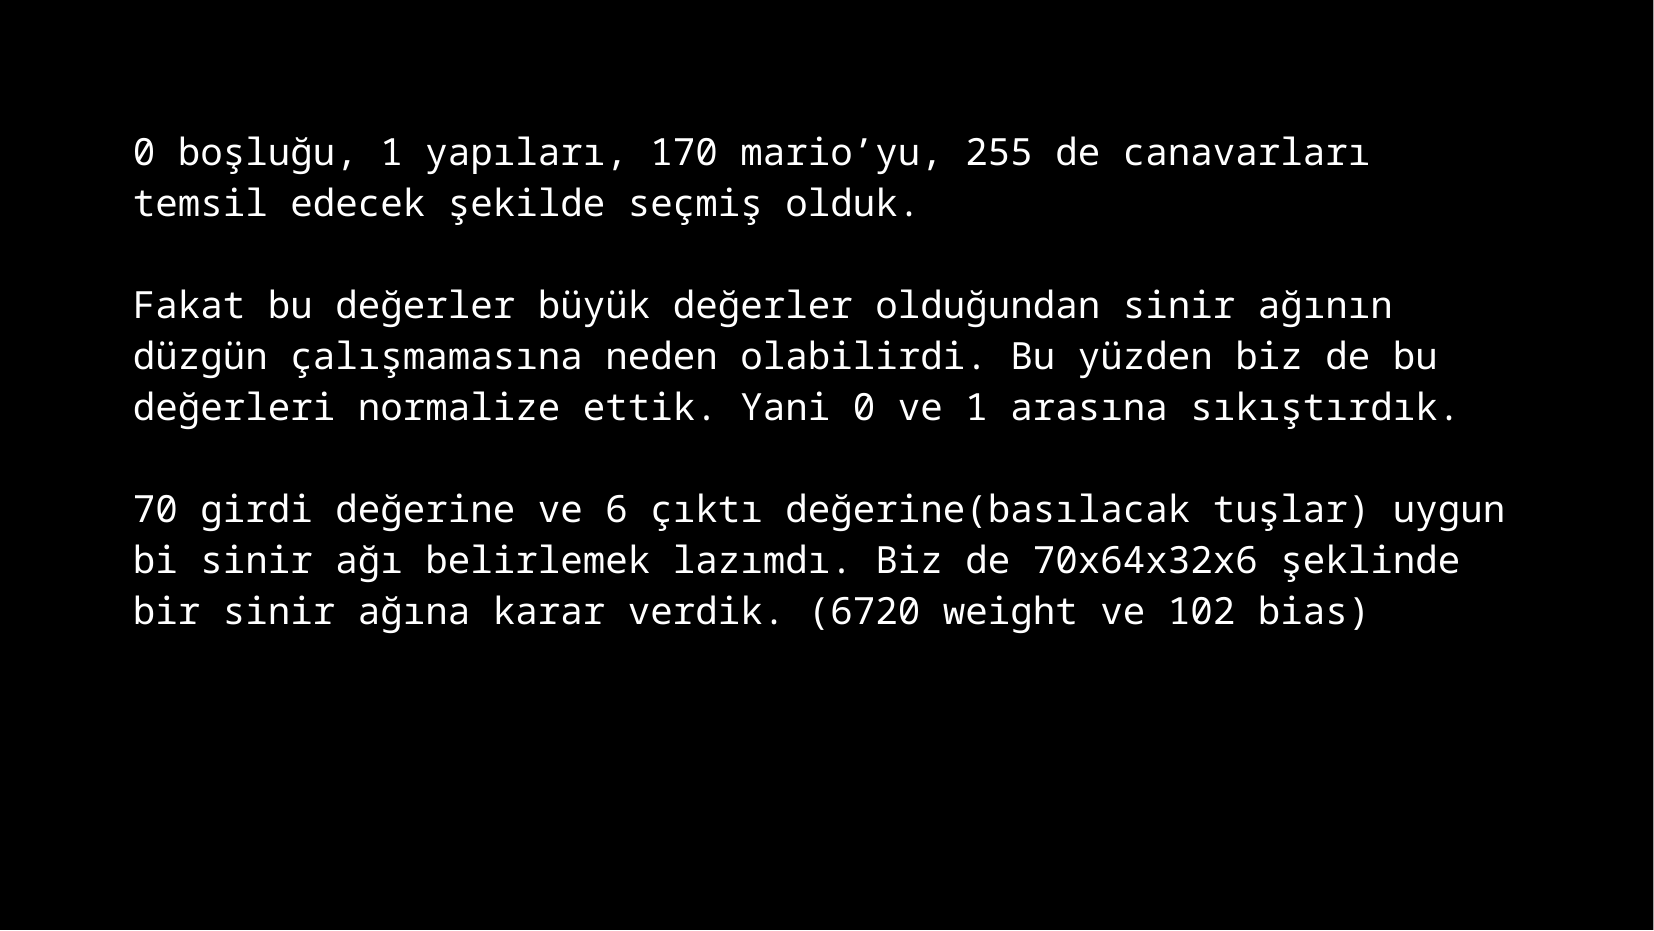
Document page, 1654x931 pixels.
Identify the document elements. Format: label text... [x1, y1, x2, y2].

text_box 0 boşluğu, 1 yapıları, 170 mario’yu, 255 de canavarları temsil edecek şekilde seçmiş olduk. Fakat bu değerler büyük değerler olduğundan sinir ağının düzgün çalışmamasına neden olabilirdi. Bu yüzden biz de bu değerleri normalize ettik. Yani 0 ve 1 arasına sıkıştırdık. 70 girdi değerine ve 6 çıktı değerine(basılacak tuşlar) uygun bi sinir ağı belirlemek lazımdı. Biz de 70x64x32x6 şeklinde bir sinir ağına karar verdik. (6720 weight ve 102 bias) [118, 118, 1536, 508]
